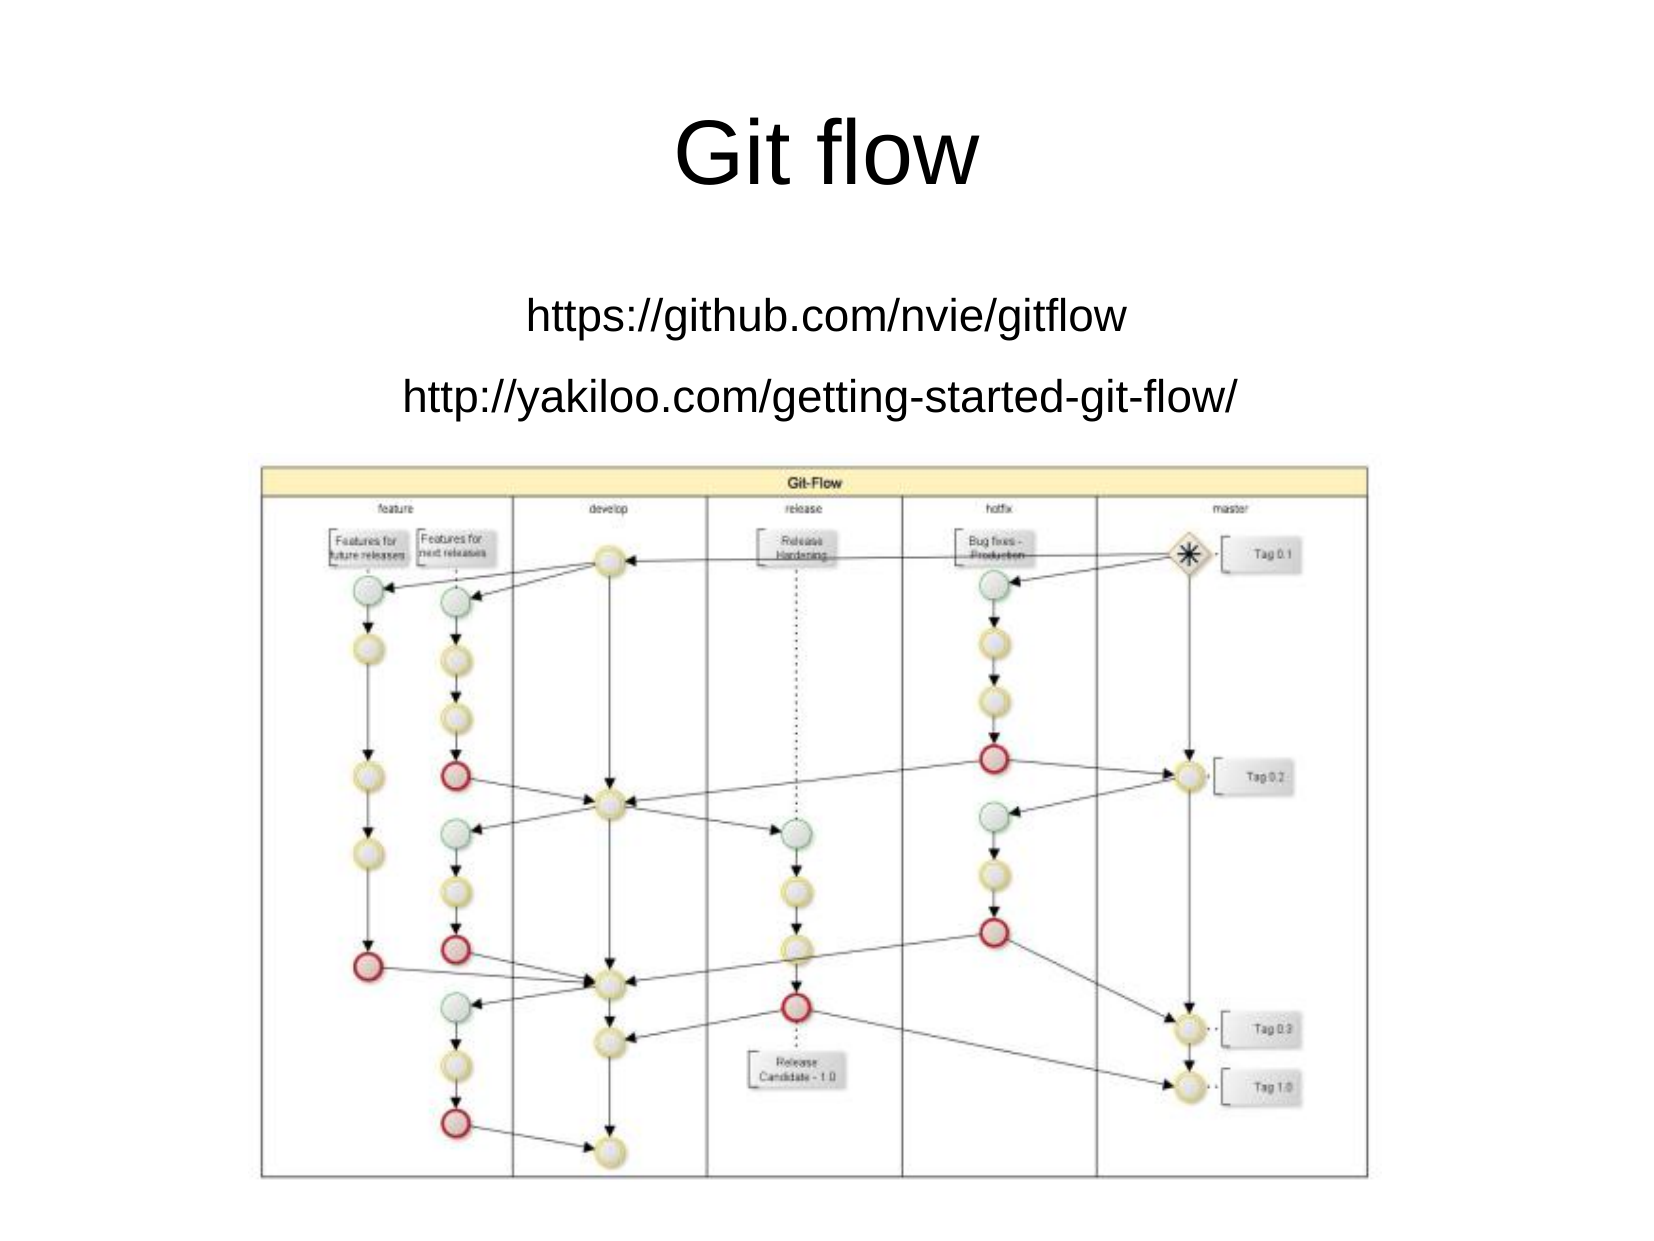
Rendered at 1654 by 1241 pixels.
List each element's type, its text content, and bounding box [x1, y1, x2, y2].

list https://github.com/nvie/gitflow http://yakiloo.com/getting-started-git-flow/ [82, 290, 1571, 1010]
picture [248, 453, 1382, 1191]
title Git flow [82, 49, 1571, 257]
